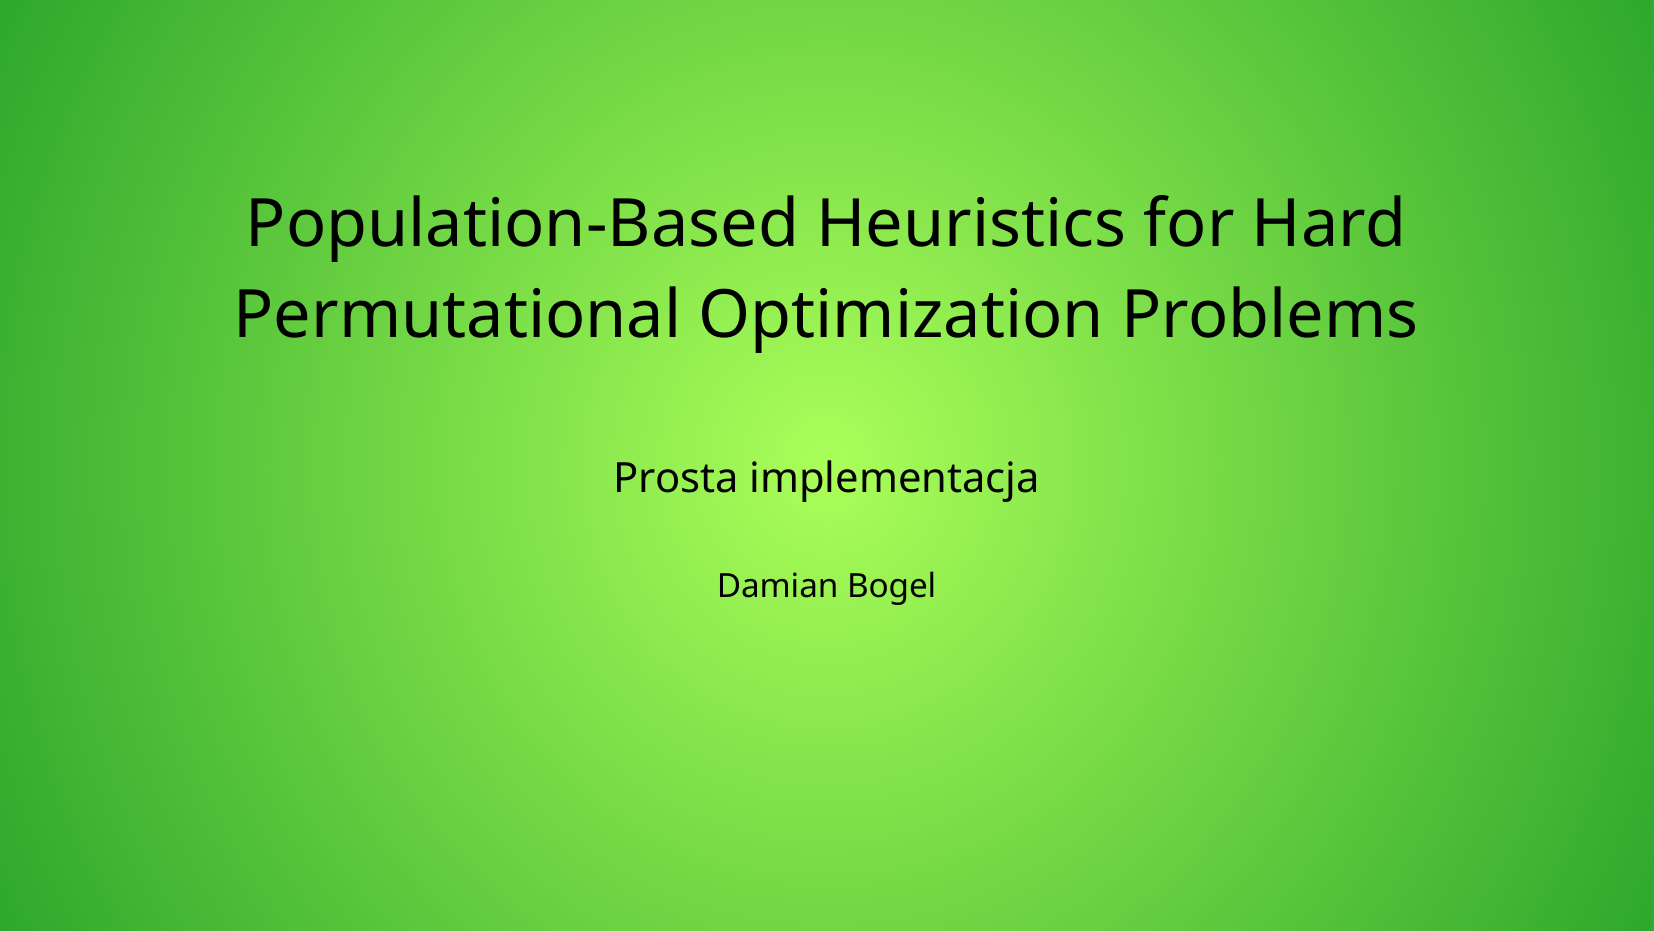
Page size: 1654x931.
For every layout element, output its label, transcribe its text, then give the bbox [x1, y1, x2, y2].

subtitle Population-Based Heuristics for Hard Permutational Optimization Problems Prosta implementacja Damian Bogel [82, 35, 1571, 748]
